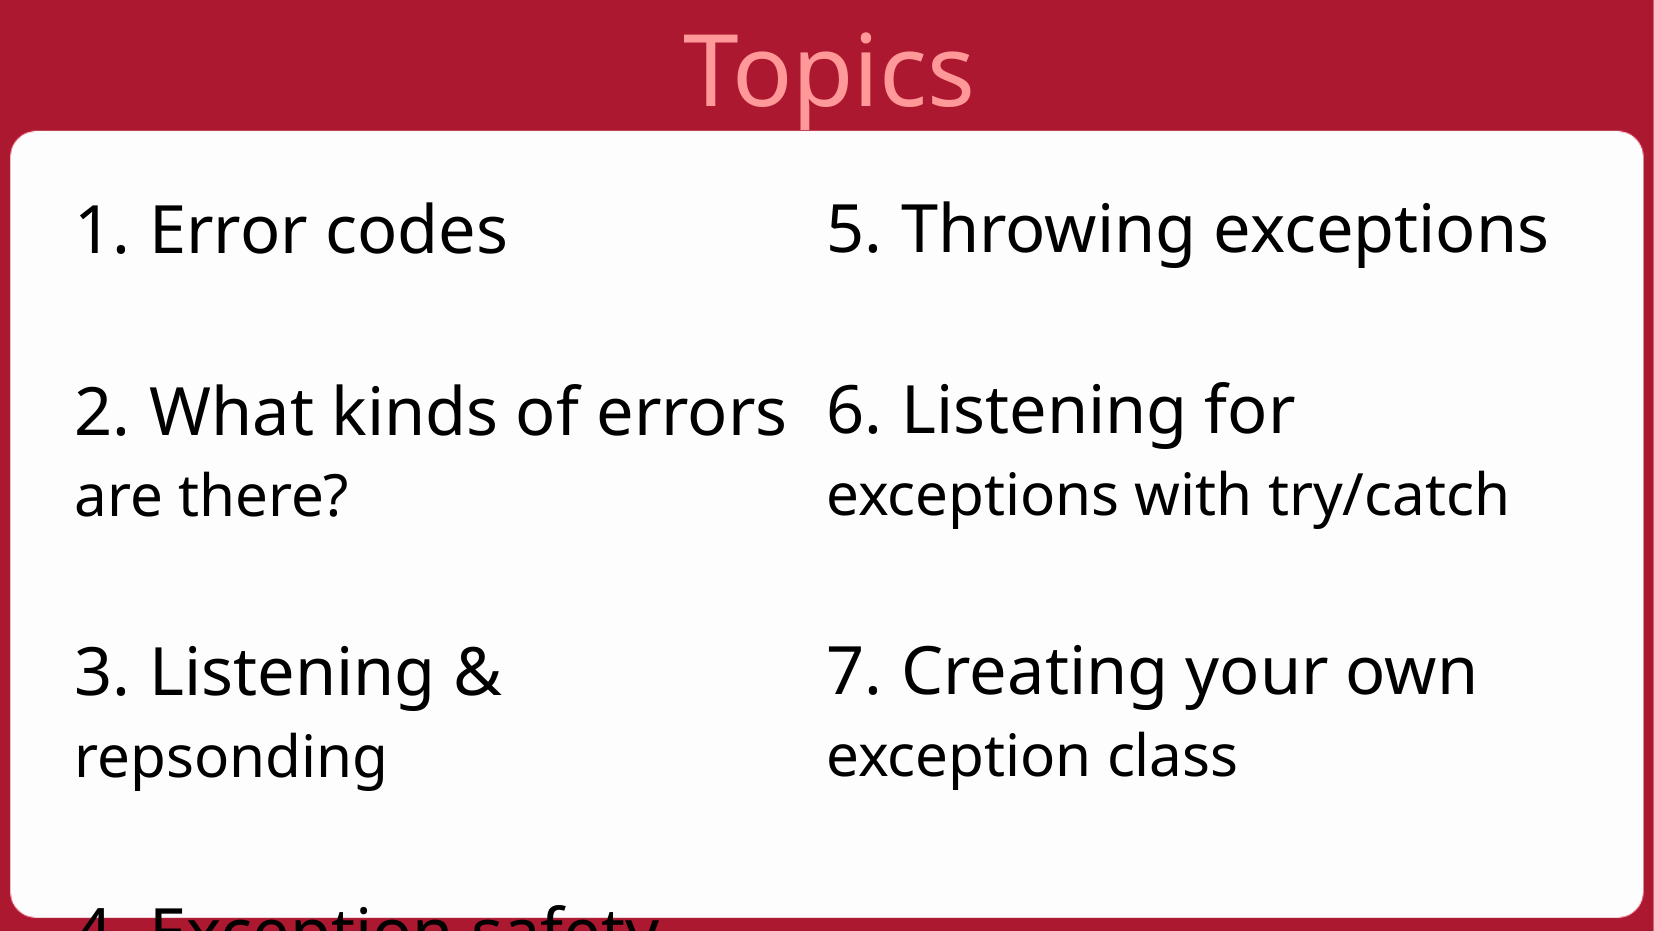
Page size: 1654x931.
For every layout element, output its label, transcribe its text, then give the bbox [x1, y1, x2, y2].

picture [383, 925, 401, 931]
picture [574, 924, 590, 931]
picture [0, 0, 1654, 931]
picture [424, 925, 442, 931]
title Topics [85, 3, 1574, 131]
text_box 1. Error codes 2. What kinds of errors are there? 3. Listening & repsonding 4. Exception safety [74, 182, 806, 879]
picture [88, 916, 98, 931]
text_box 5. Throwing exceptions 6. Listening for exceptions with try/catch 7. Creating your own exception class [826, 181, 1558, 878]
picture [263, 924, 279, 931]
picture [302, 925, 320, 931]
